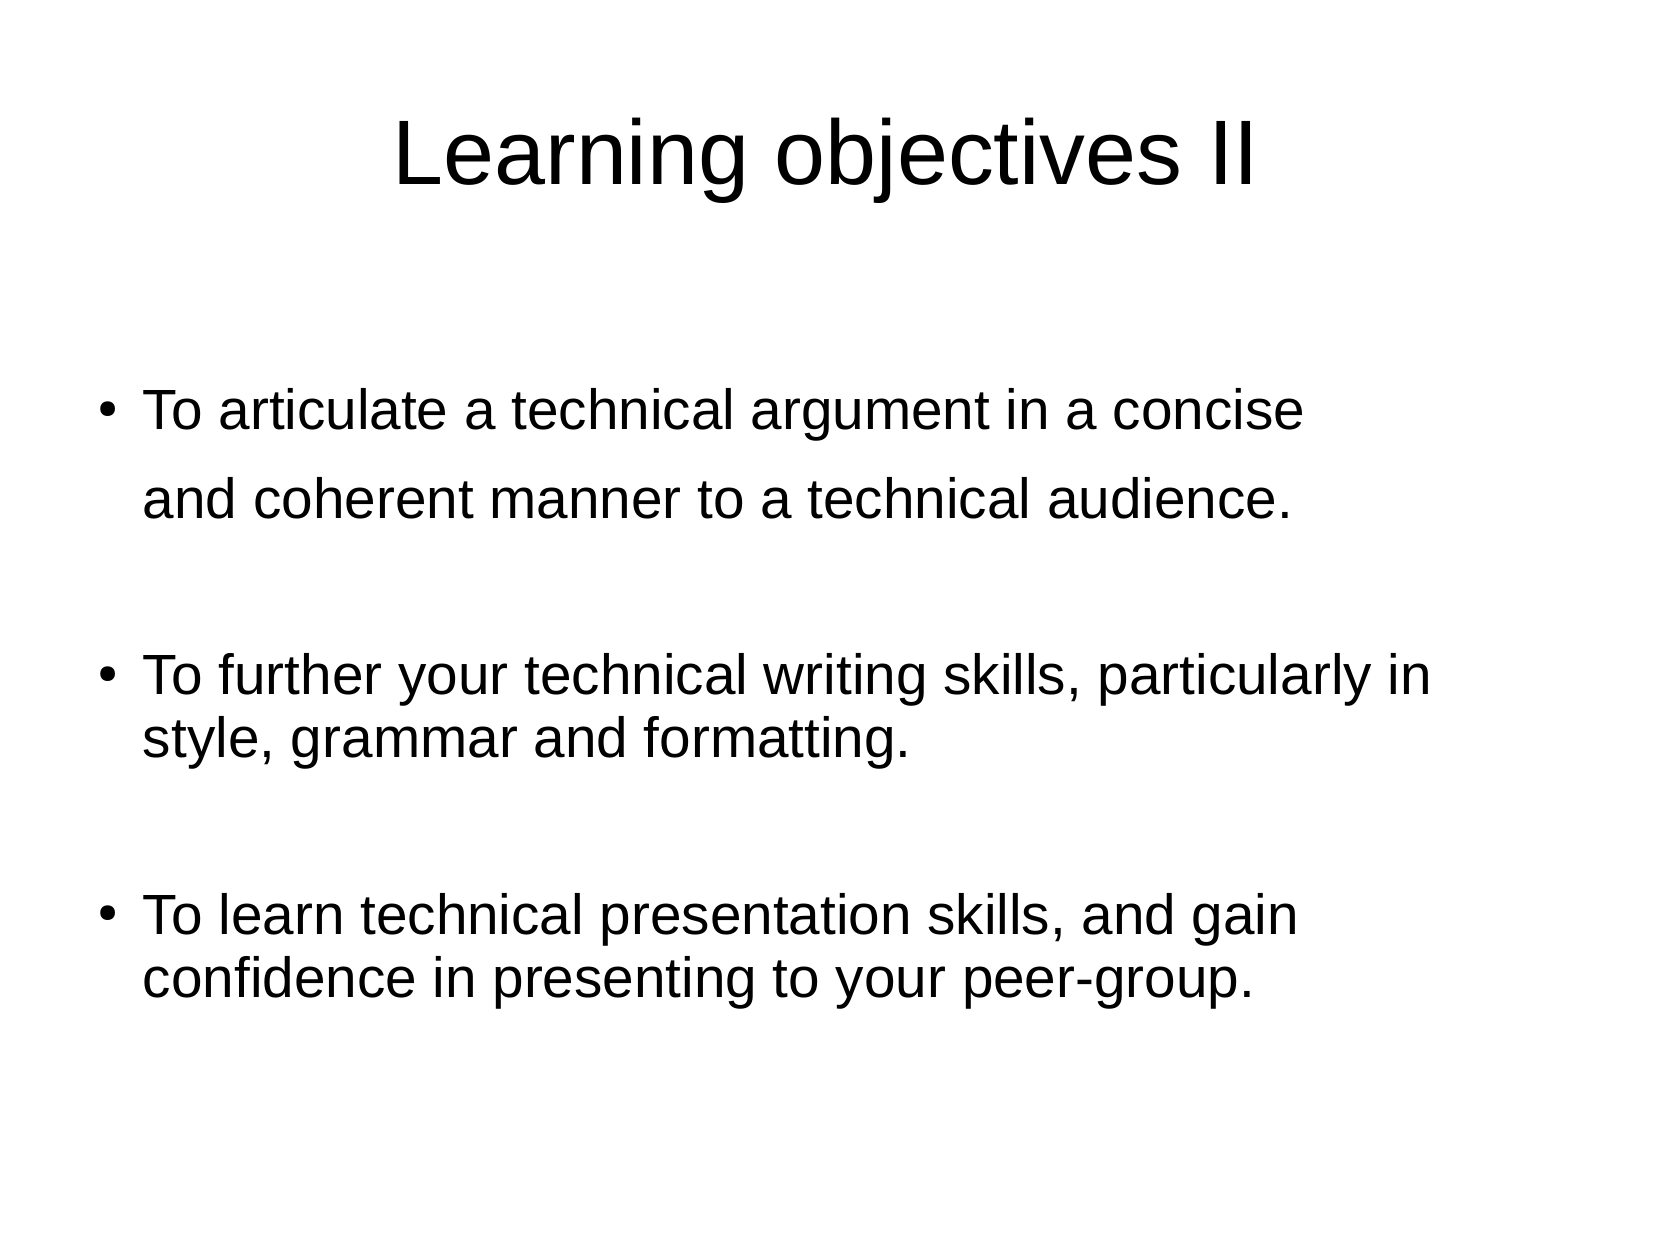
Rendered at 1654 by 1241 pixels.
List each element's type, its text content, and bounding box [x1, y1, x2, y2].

list To articulate a technical argument in a concise and coherent manner to a technical audience. To further your technical writing skills, particularly in style, grammar and formatting. To learn technical presentation skills, and gain confidence in presenting to your peer-group. [82, 290, 1571, 1010]
title Learning objectives II [82, 49, 1571, 257]
